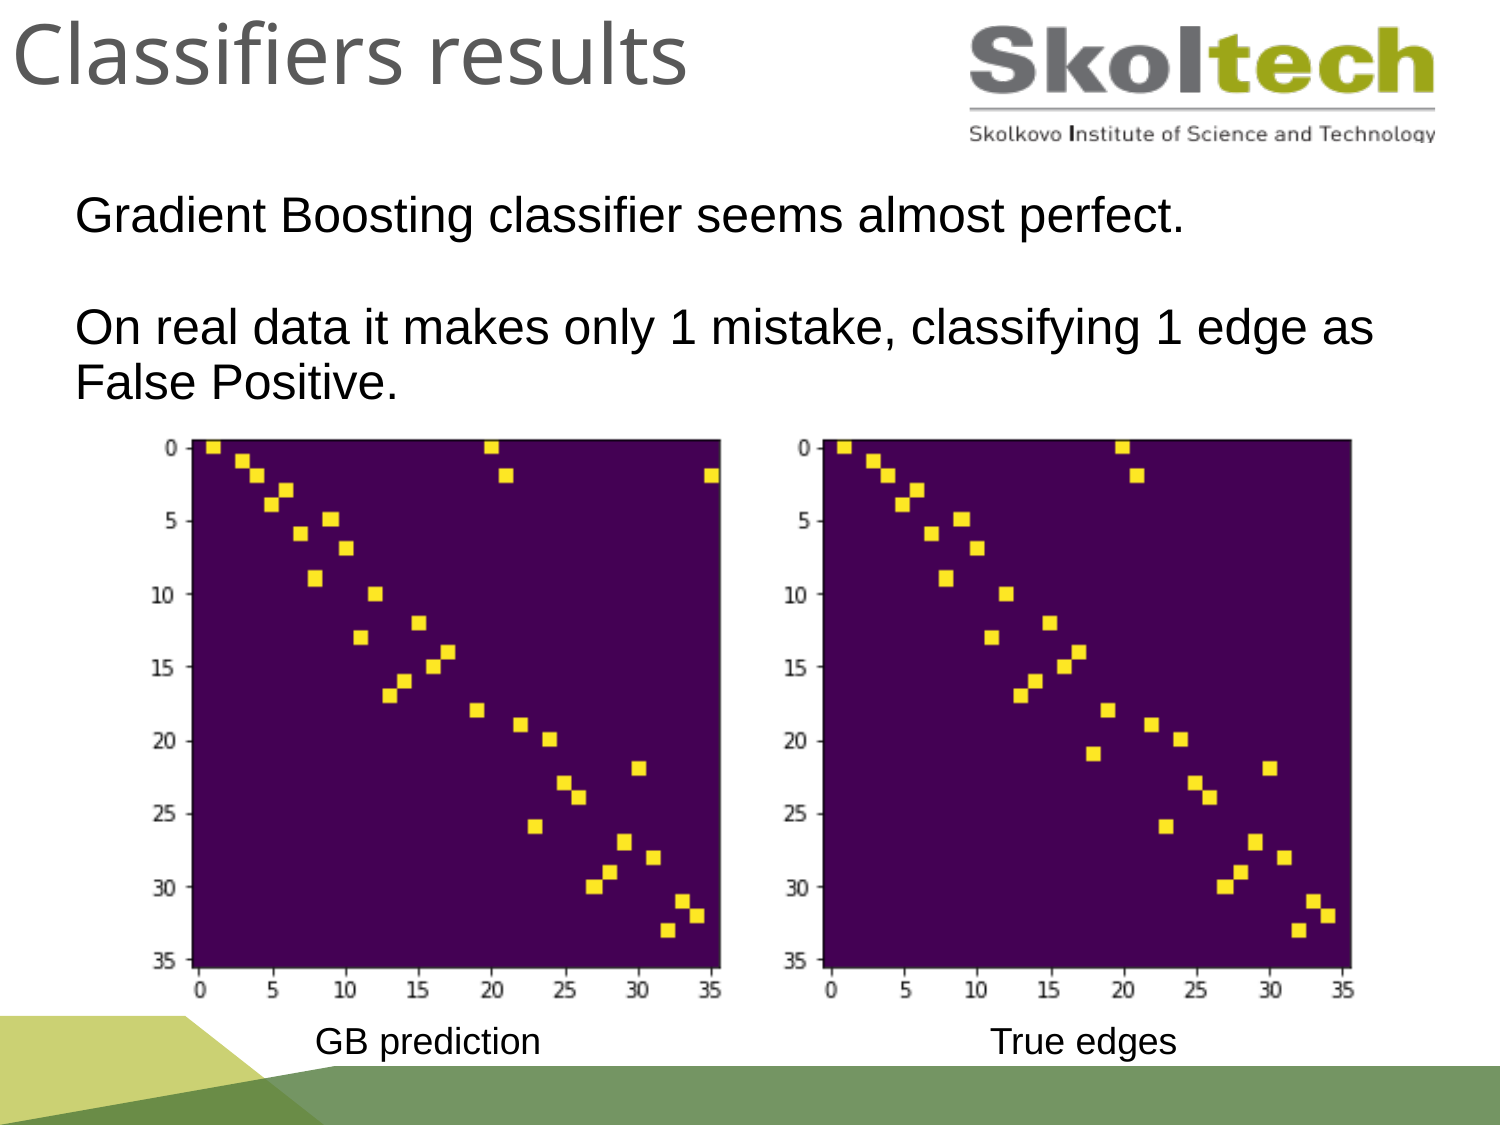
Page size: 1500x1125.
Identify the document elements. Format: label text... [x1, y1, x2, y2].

picture [134, 417, 1396, 1014]
text_box GB prediction True edges [300, 1013, 1261, 1070]
text_box Classifiers results [11, 0, 1045, 105]
text_box Gradient Boosting classifier seems almost perfect. On real data it makes only 1 mistake, classifying 1 edge as False Positive. [60, 179, 1426, 418]
